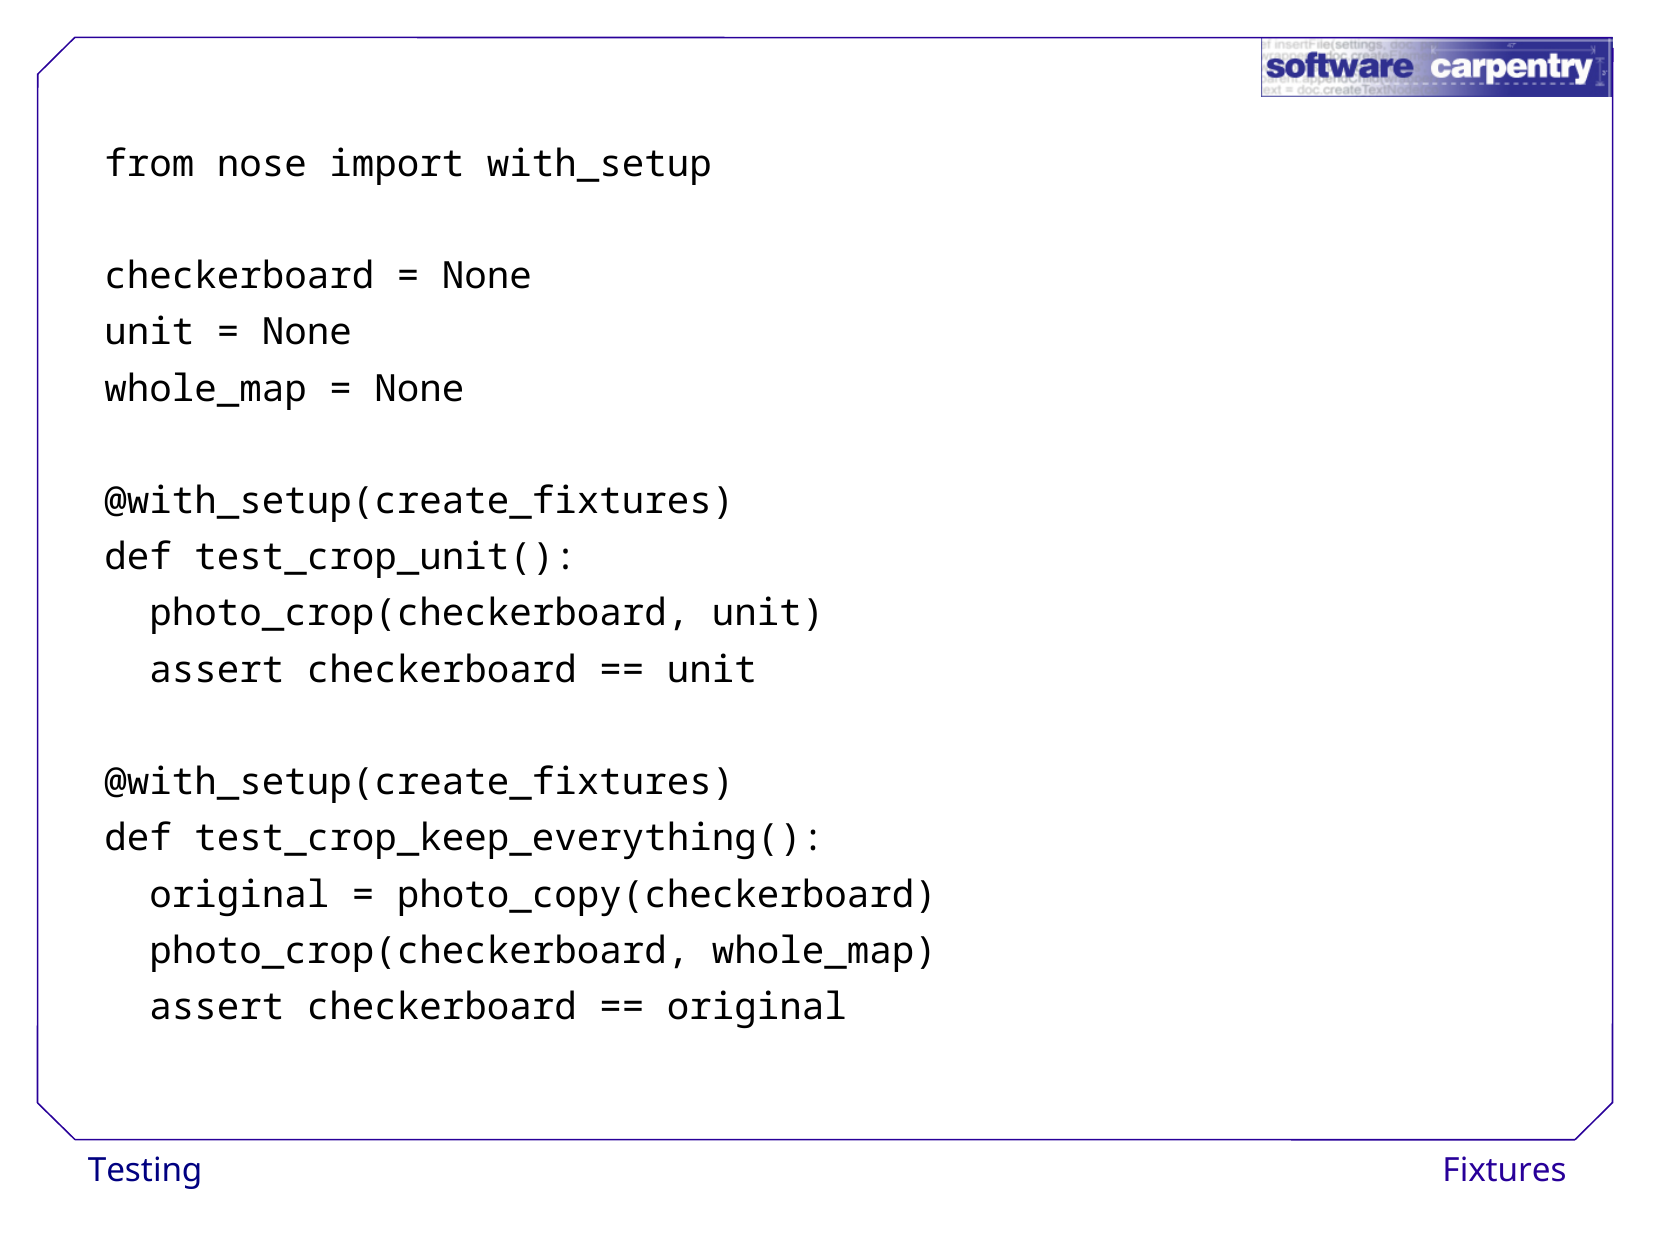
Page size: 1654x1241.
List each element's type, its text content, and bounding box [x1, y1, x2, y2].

picture [1261, 39, 1613, 97]
text_box from nose import with_setup checkerboard = None unit = None whole_map = None @with_setup(create_fixtures) def test_crop_unit(): photo_crop(checkerboard, unit) assert checkerboard == unit @with_setup(create_fixtures) def test_crop_keep_everything(): original = photo_copy(checkerboard) photo_crop(checkerboard, whole_map) assert checkerboard == original [89, 120, 856, 1055]
